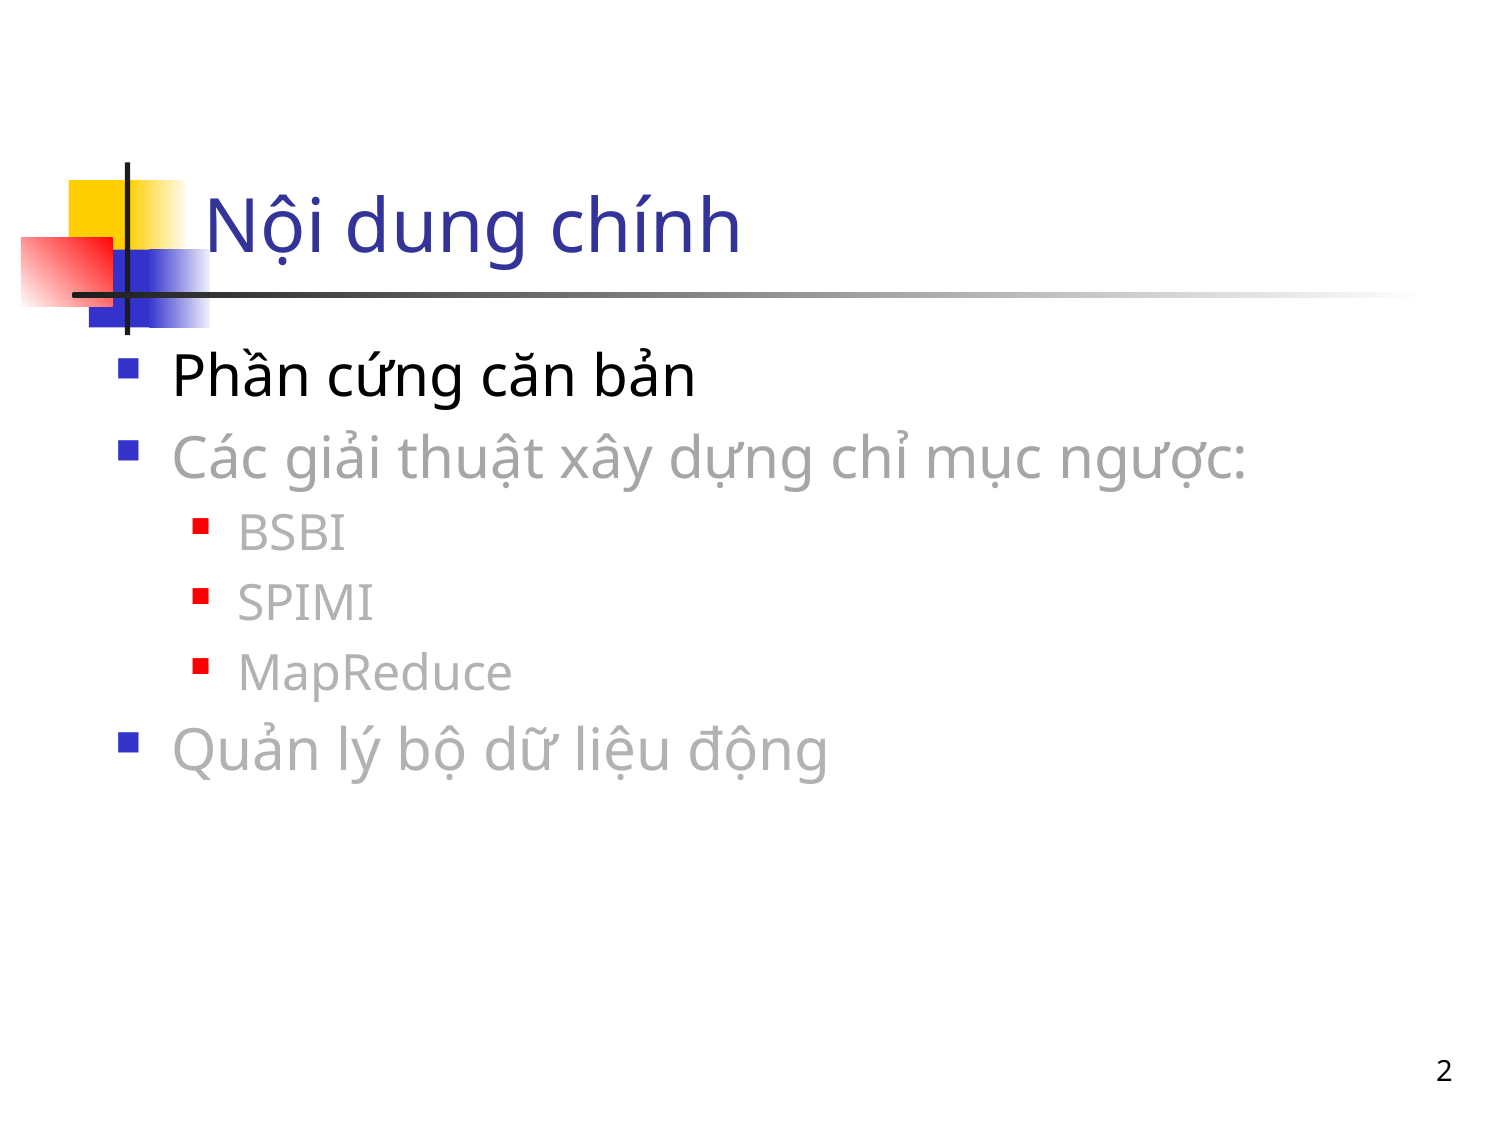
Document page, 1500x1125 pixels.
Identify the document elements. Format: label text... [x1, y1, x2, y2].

list Phần cứng căn bản Các giải thuật xây dựng chỉ mục ngược: BSBI SPIMI MapReduce Quản lý bộ dữ liệu động [100, 331, 1469, 1006]
title Nội dung chính [188, 35, 1468, 275]
slide_number <number> [1155, 1024, 1468, 1100]
